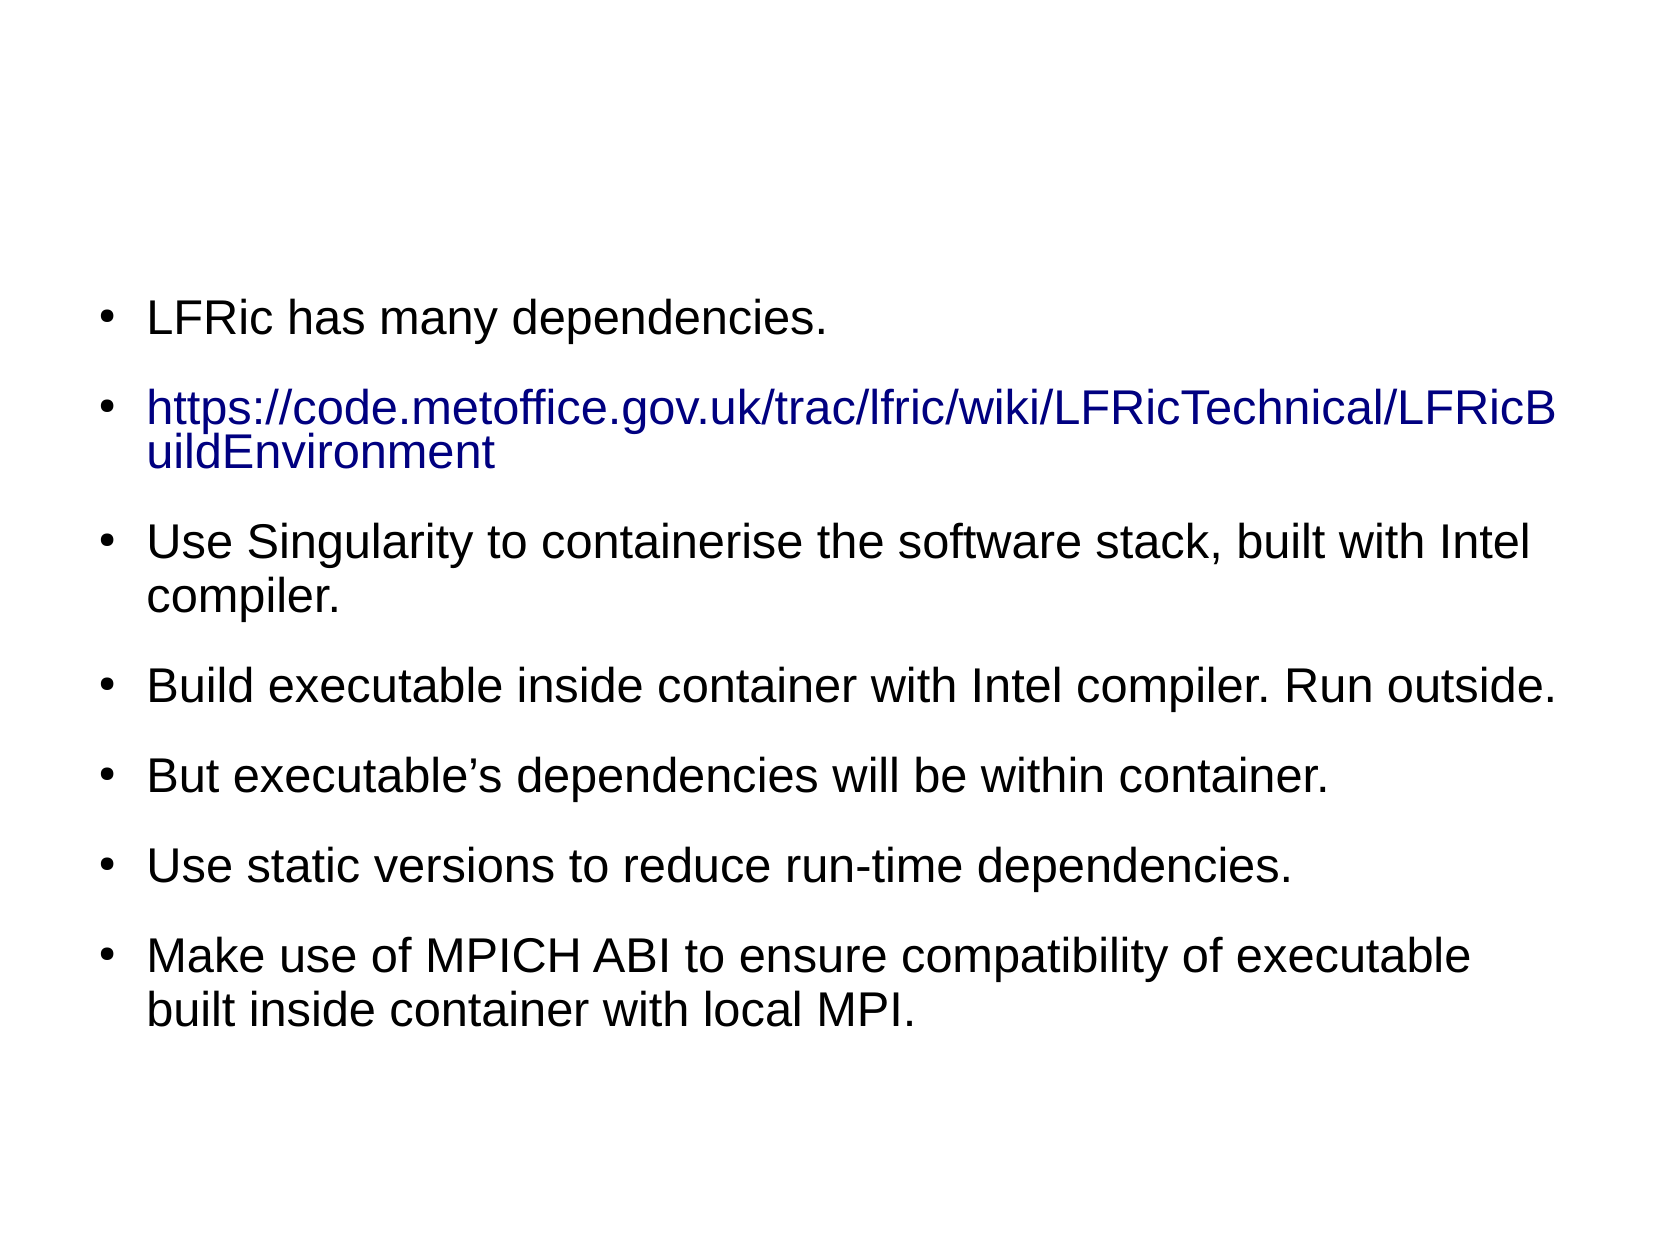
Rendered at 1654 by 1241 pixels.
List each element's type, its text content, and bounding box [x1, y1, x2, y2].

list LFRic has many dependencies. https://code.metoffice.gov.uk/trac/lfric/wiki/LFRicTechnical/LFRicBuildEnvironment Use Singularity to containerise the software stack, built with Intel compiler. Build executable inside container with Intel compiler. Run outside. But executable’s dependencies will be within container. Use static versions to reduce run-time dependencies. Make use of MPICH ABI to ensure compatibility of executable built inside container with local MPI. [82, 290, 1571, 1010]
